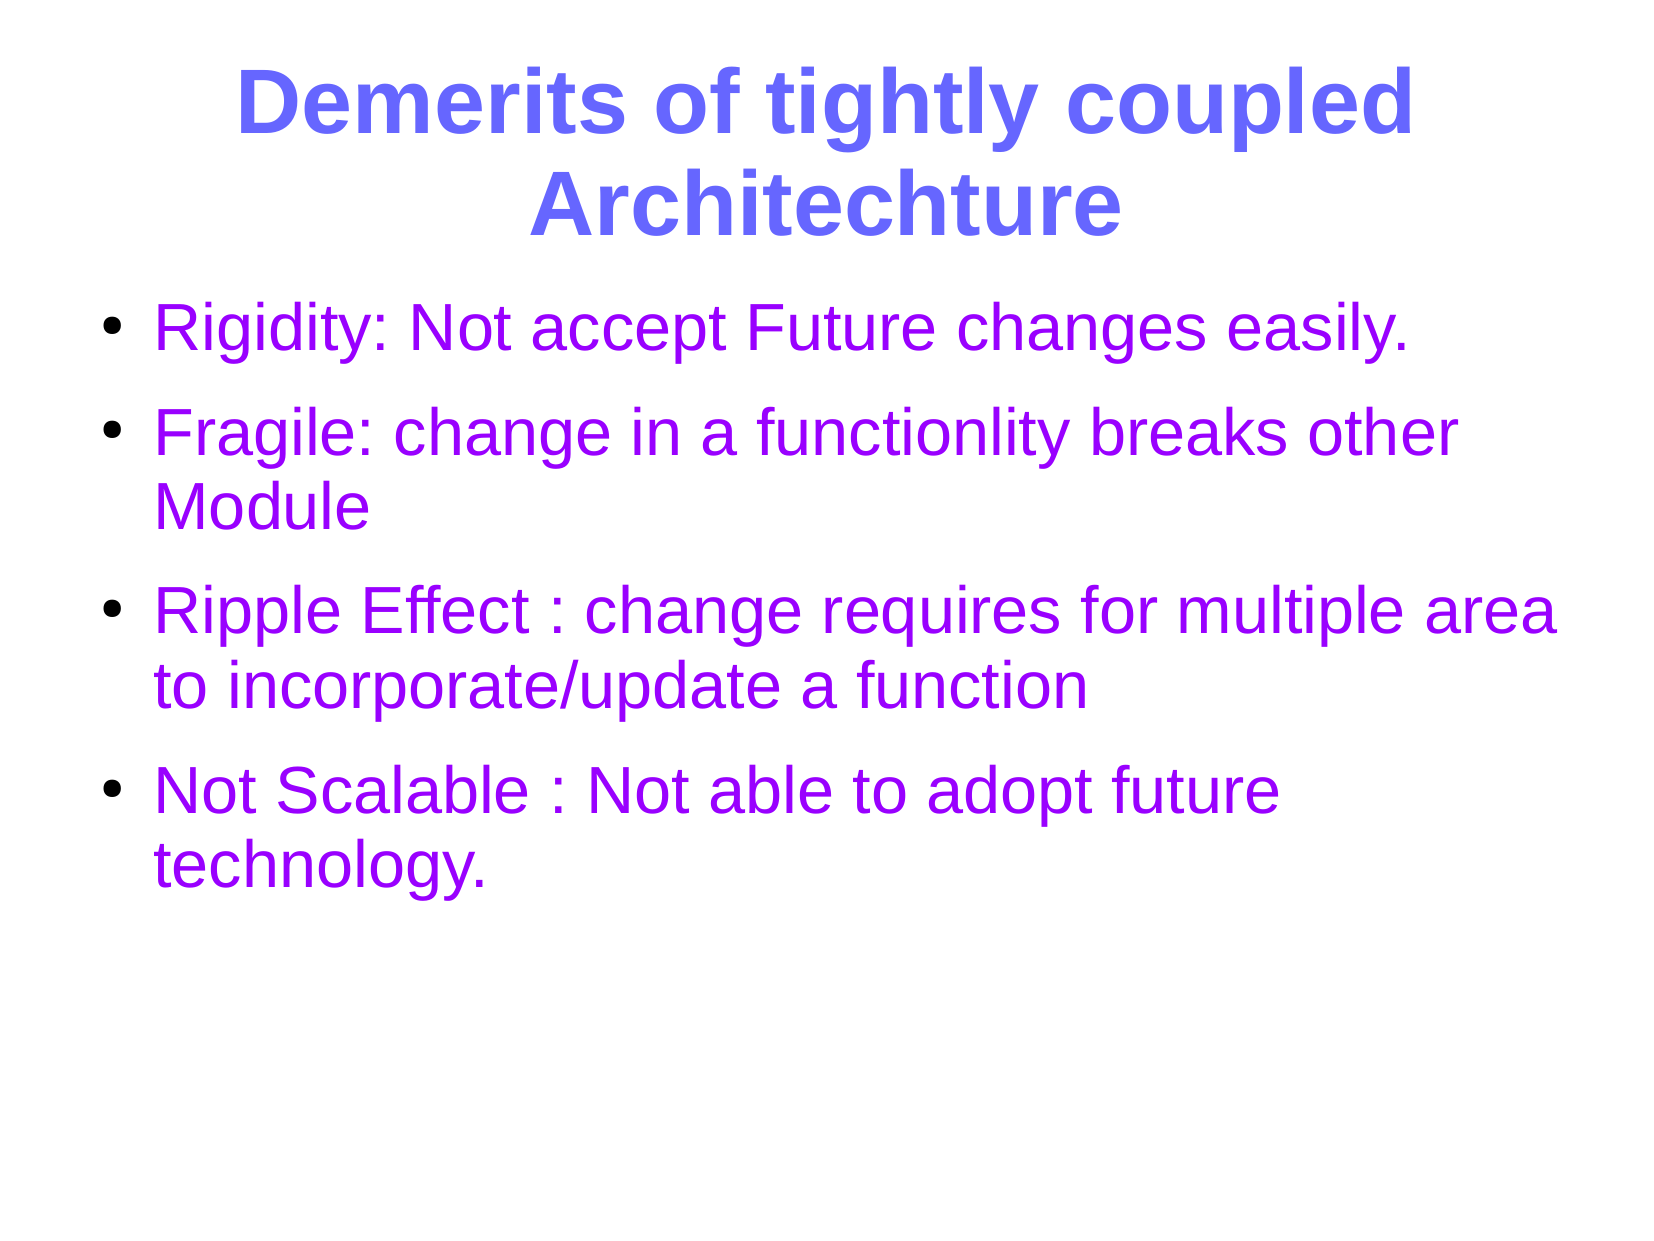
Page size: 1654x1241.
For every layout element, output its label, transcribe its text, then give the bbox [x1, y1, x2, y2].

title Demerits of tightly coupled Architechture [82, 49, 1571, 257]
list Rigidity: Not accept Future changes easily. Fragile: change in a functionlity breaks other Module Ripple Effect : change requires for multiple area to incorporate/update a function Not Scalable : Not able to adopt future technology. [82, 290, 1571, 1010]
